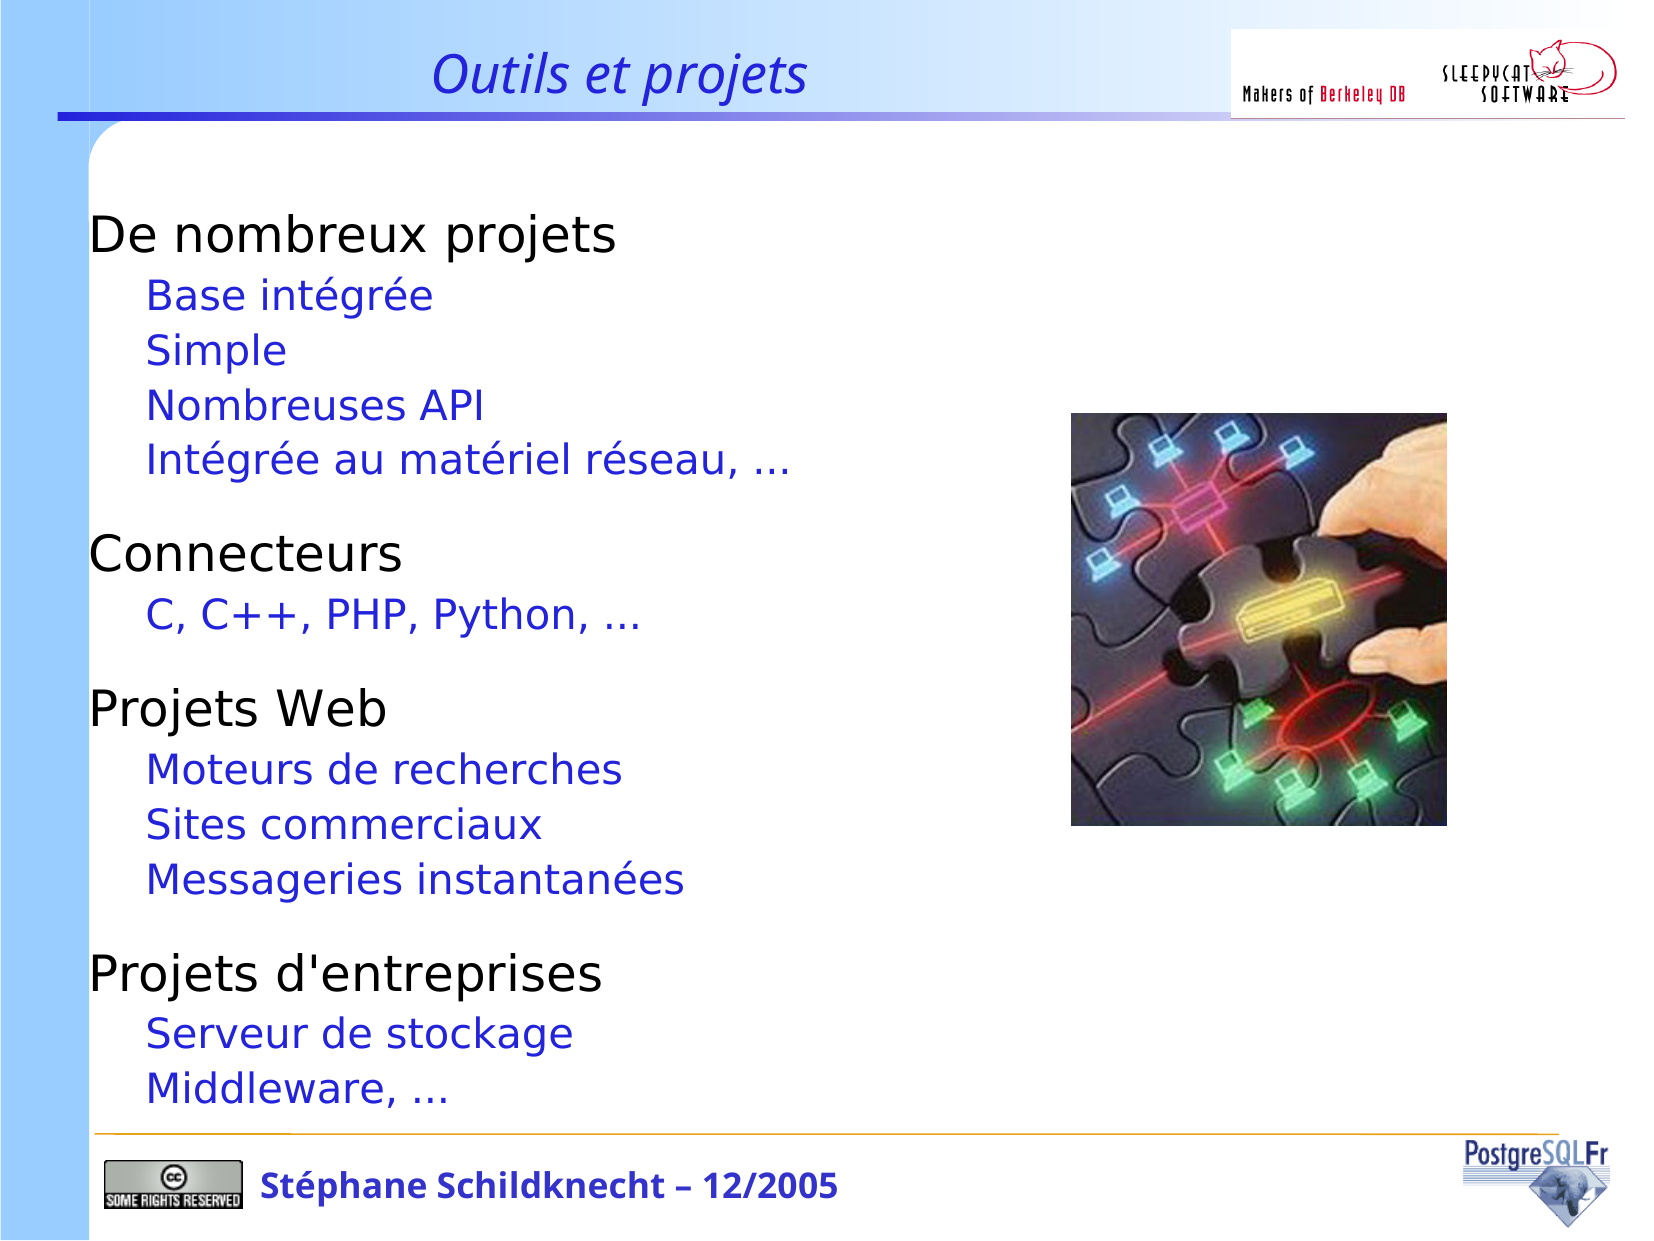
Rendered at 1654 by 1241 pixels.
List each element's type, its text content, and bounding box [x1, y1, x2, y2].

picture [1071, 413, 1447, 826]
picture [104, 1160, 243, 1209]
title Outils et projets [59, 0, 1182, 148]
picture [1462, 1139, 1610, 1228]
list De nombreux projets Base intégrée Simple Nombreuses API Intégrée au matériel réseau, ... Connecteurs C, C++, PHP, Python, ... Projets Web Moteurs de recherches Sites commerciaux Messageries instantanées Projets d'entreprises Serveur de stockage Middleware, ... [88, 177, 1547, 1082]
picture [1231, 29, 1625, 119]
